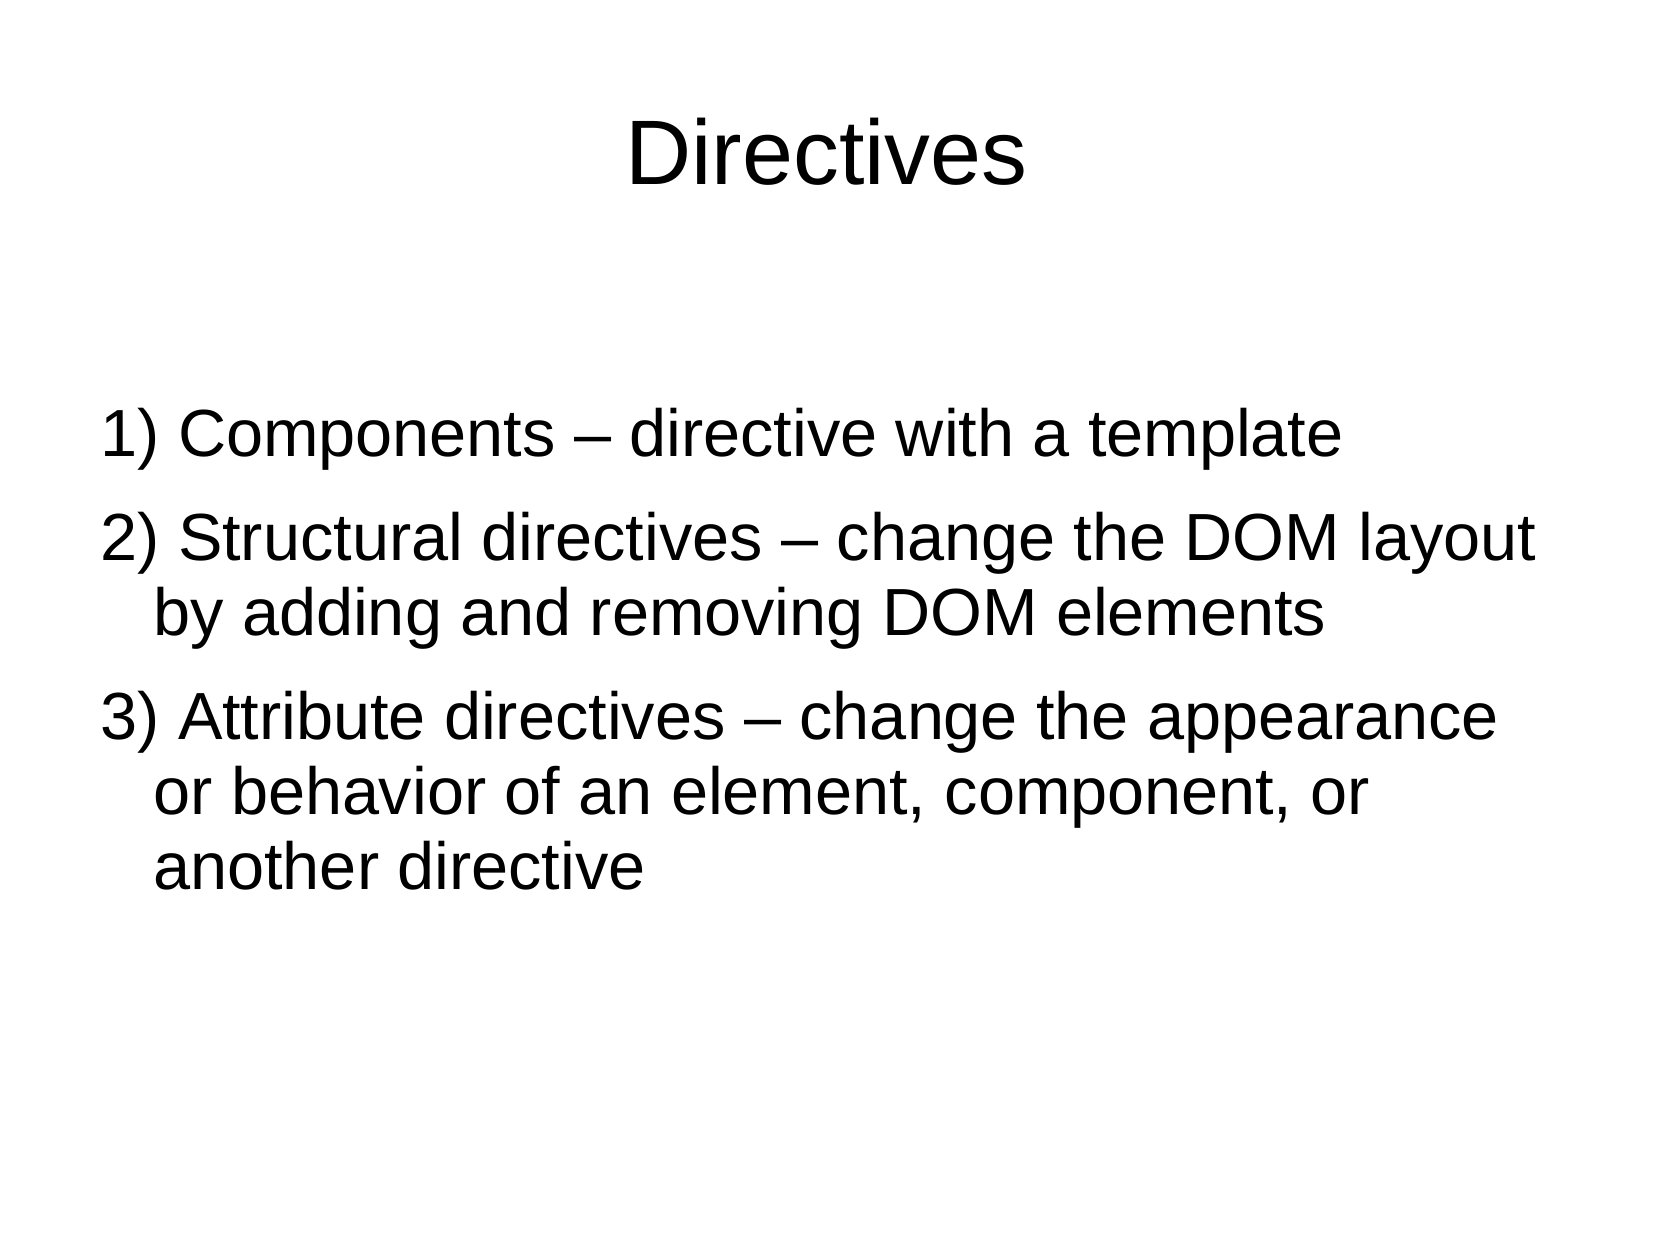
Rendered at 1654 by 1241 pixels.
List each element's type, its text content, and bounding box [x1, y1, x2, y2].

title Directives [82, 49, 1571, 257]
list Components – directive with a template Structural directives – change the DOM layout by adding and removing DOM elements Attribute directives – change the appearance or behavior of an element, component, or another directive [82, 290, 1571, 1010]
